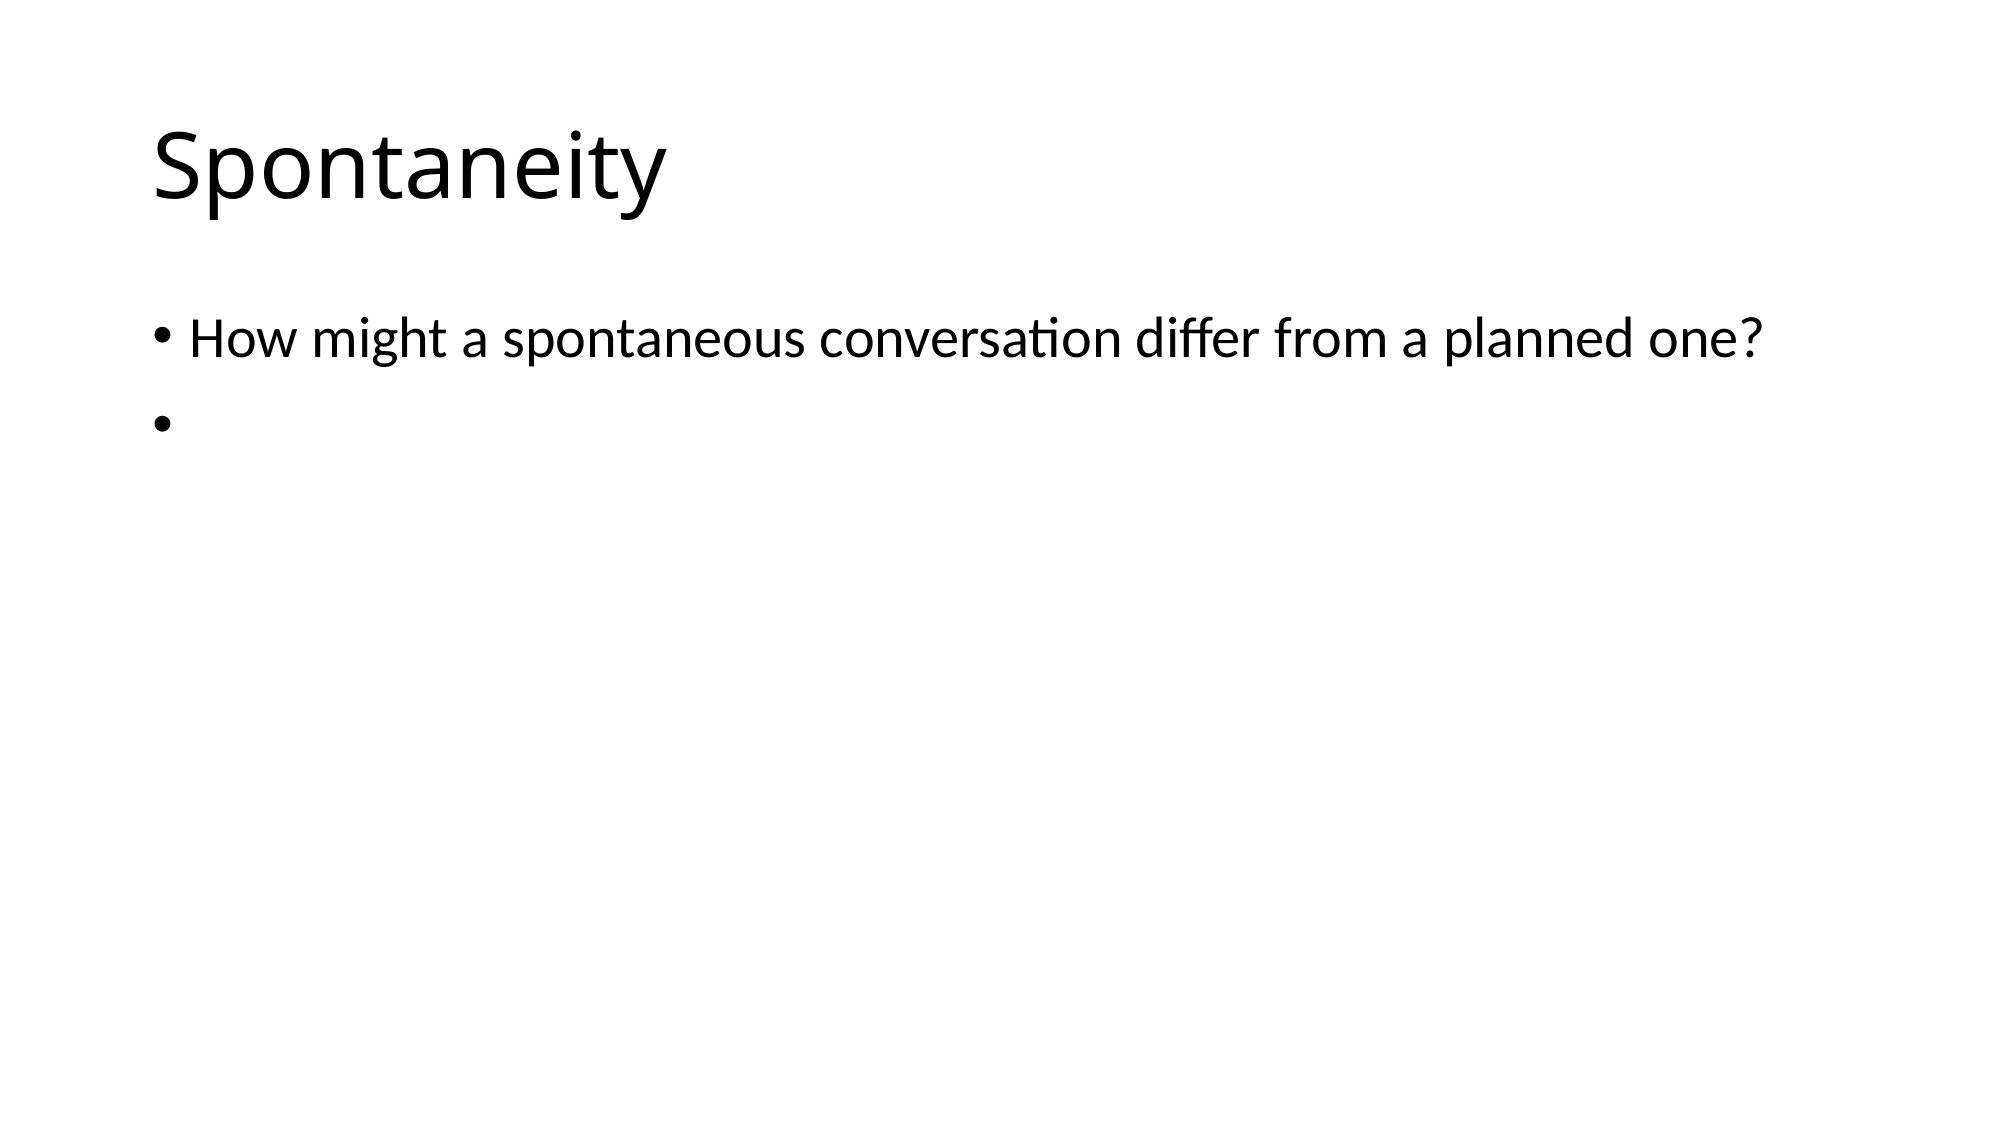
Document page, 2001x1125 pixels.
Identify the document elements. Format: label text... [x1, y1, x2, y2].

title Spontaneity [137, 59, 1863, 278]
list How might a spontaneous conversation differ from a planned one? [137, 299, 1863, 1014]
